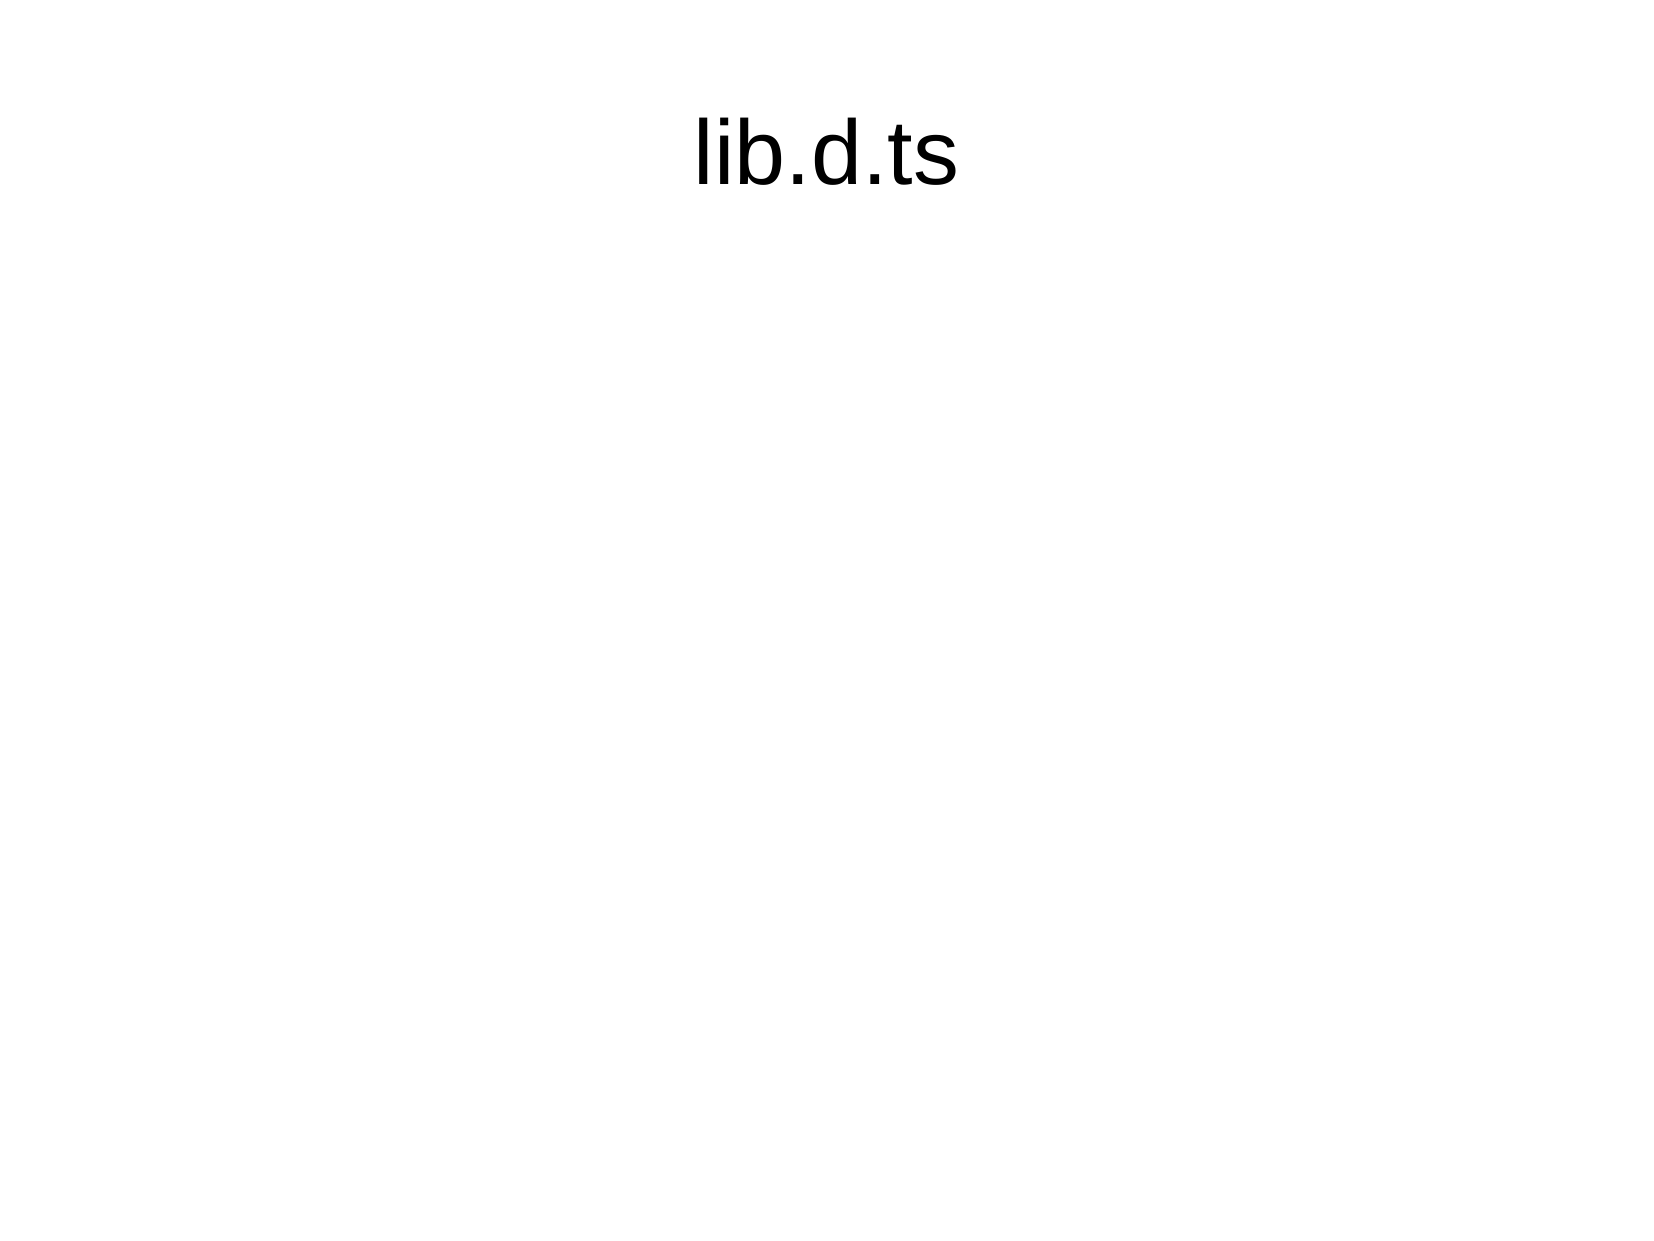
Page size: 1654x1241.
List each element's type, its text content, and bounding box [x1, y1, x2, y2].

title lib.d.ts [82, 49, 1571, 257]
